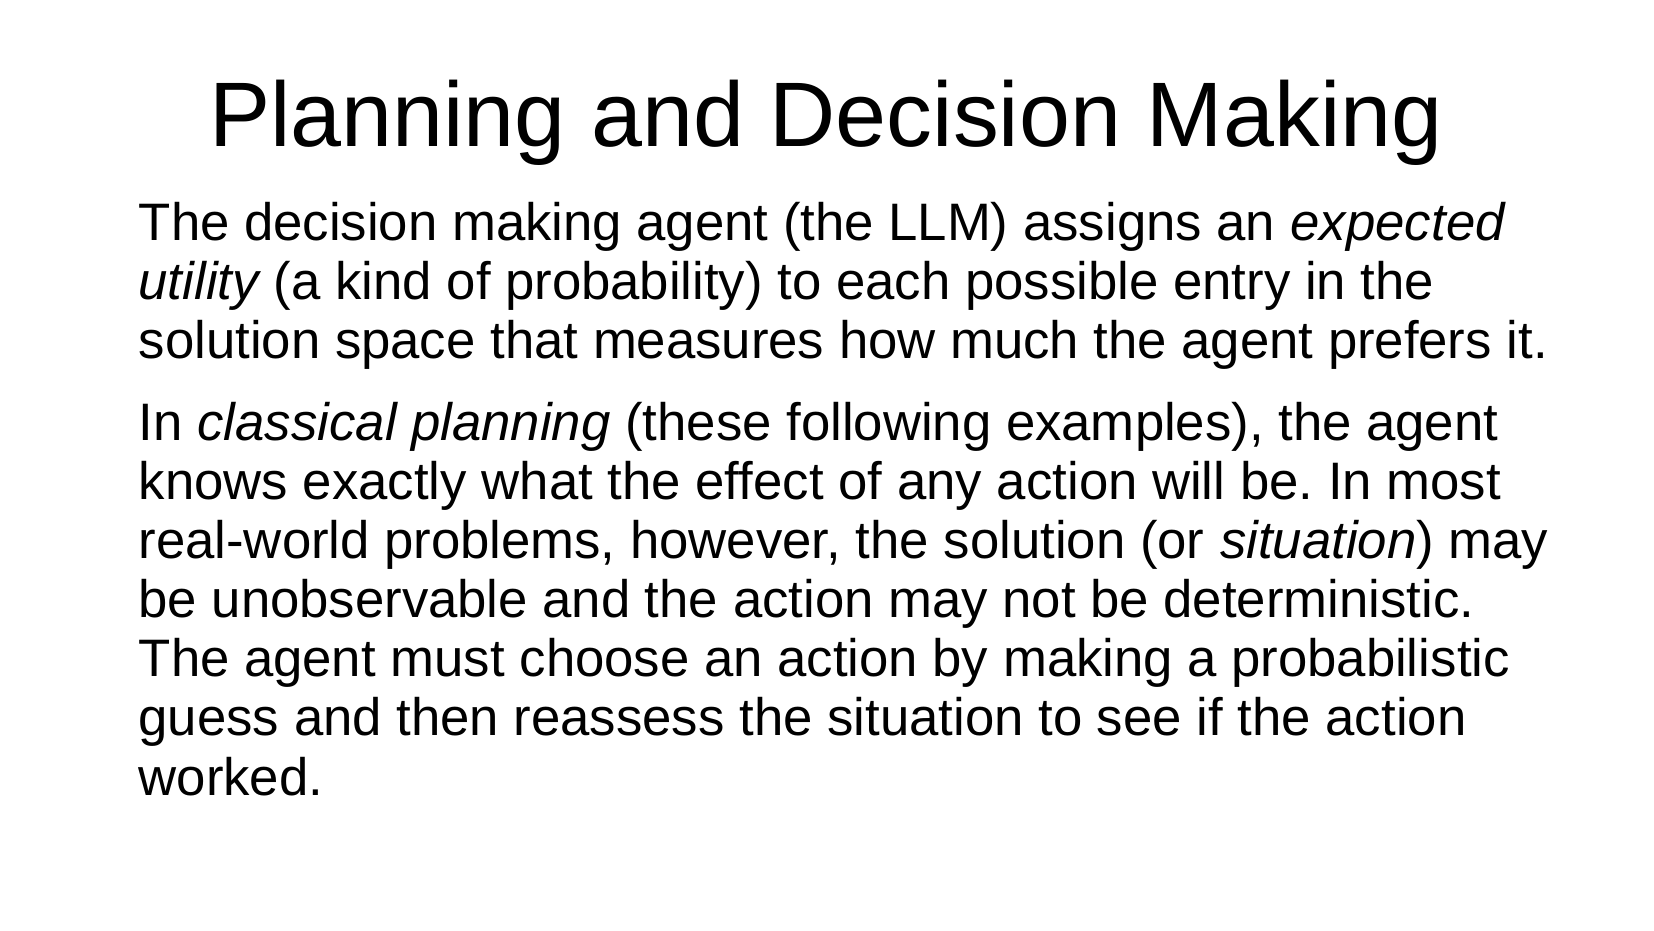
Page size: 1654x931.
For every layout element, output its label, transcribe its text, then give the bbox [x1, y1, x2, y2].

list The decision making agent (the LLM) assigns an expected utility (a kind of probability) to each possible entry in the solution space that measures how much the agent prefers it. In classical planning (these following examples), the agent knows exactly what the effect of any action will be. In most real-world problems, however, the solution (or situation) may be unobservable and the action may not be deterministic. The agent must choose an action by making a probabilistic guess and then reassess the situation to see if the action worked. [82, 192, 1571, 891]
title Planning and Decision Making [82, 37, 1571, 192]
